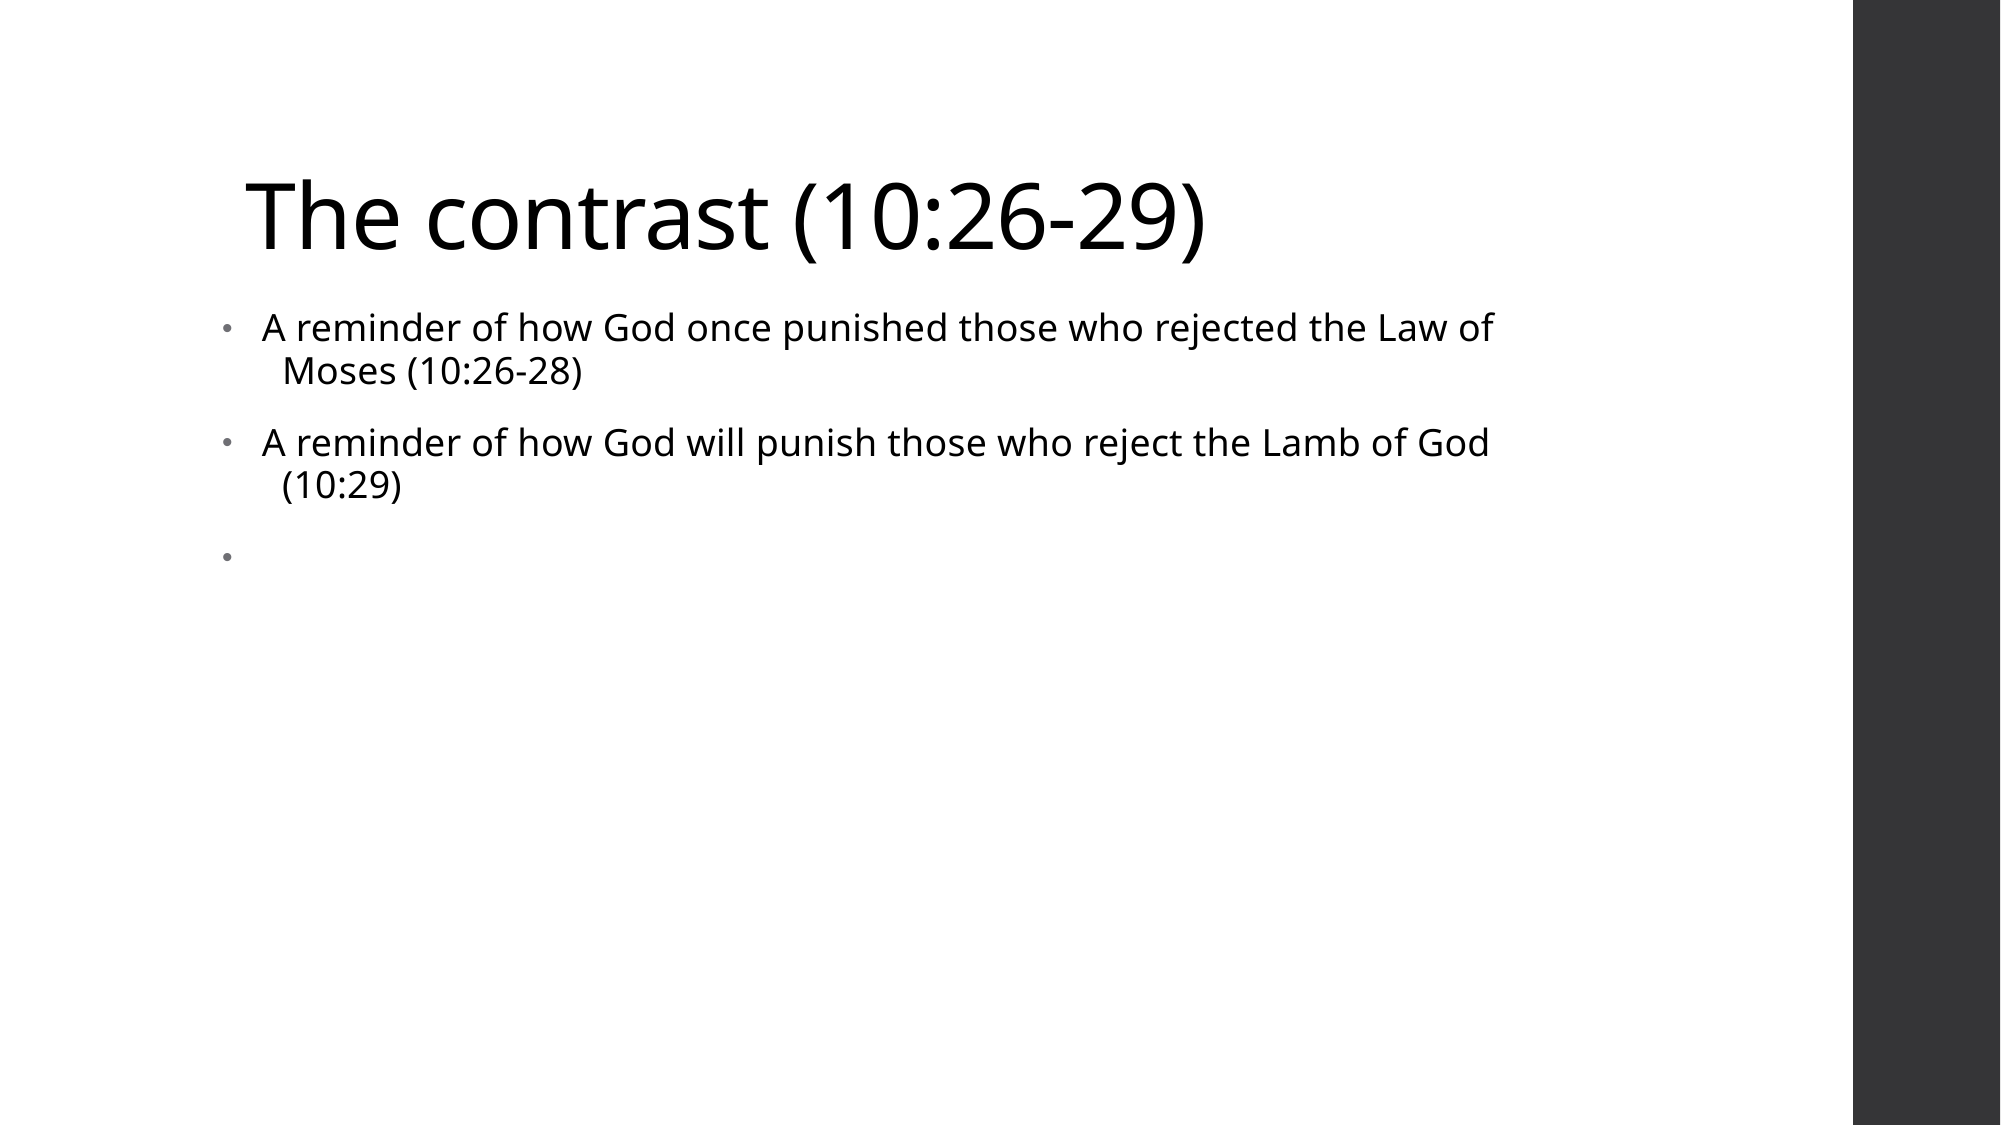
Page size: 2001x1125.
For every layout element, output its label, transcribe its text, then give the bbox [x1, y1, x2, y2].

list A reminder of how God once punished those who rejected the Law of Moses (10:26-28) A reminder of how God will punish those who reject the Lamb of God (10:29) [206, 299, 1617, 1014]
title The contrast (10:26-29) [206, 60, 1797, 278]
